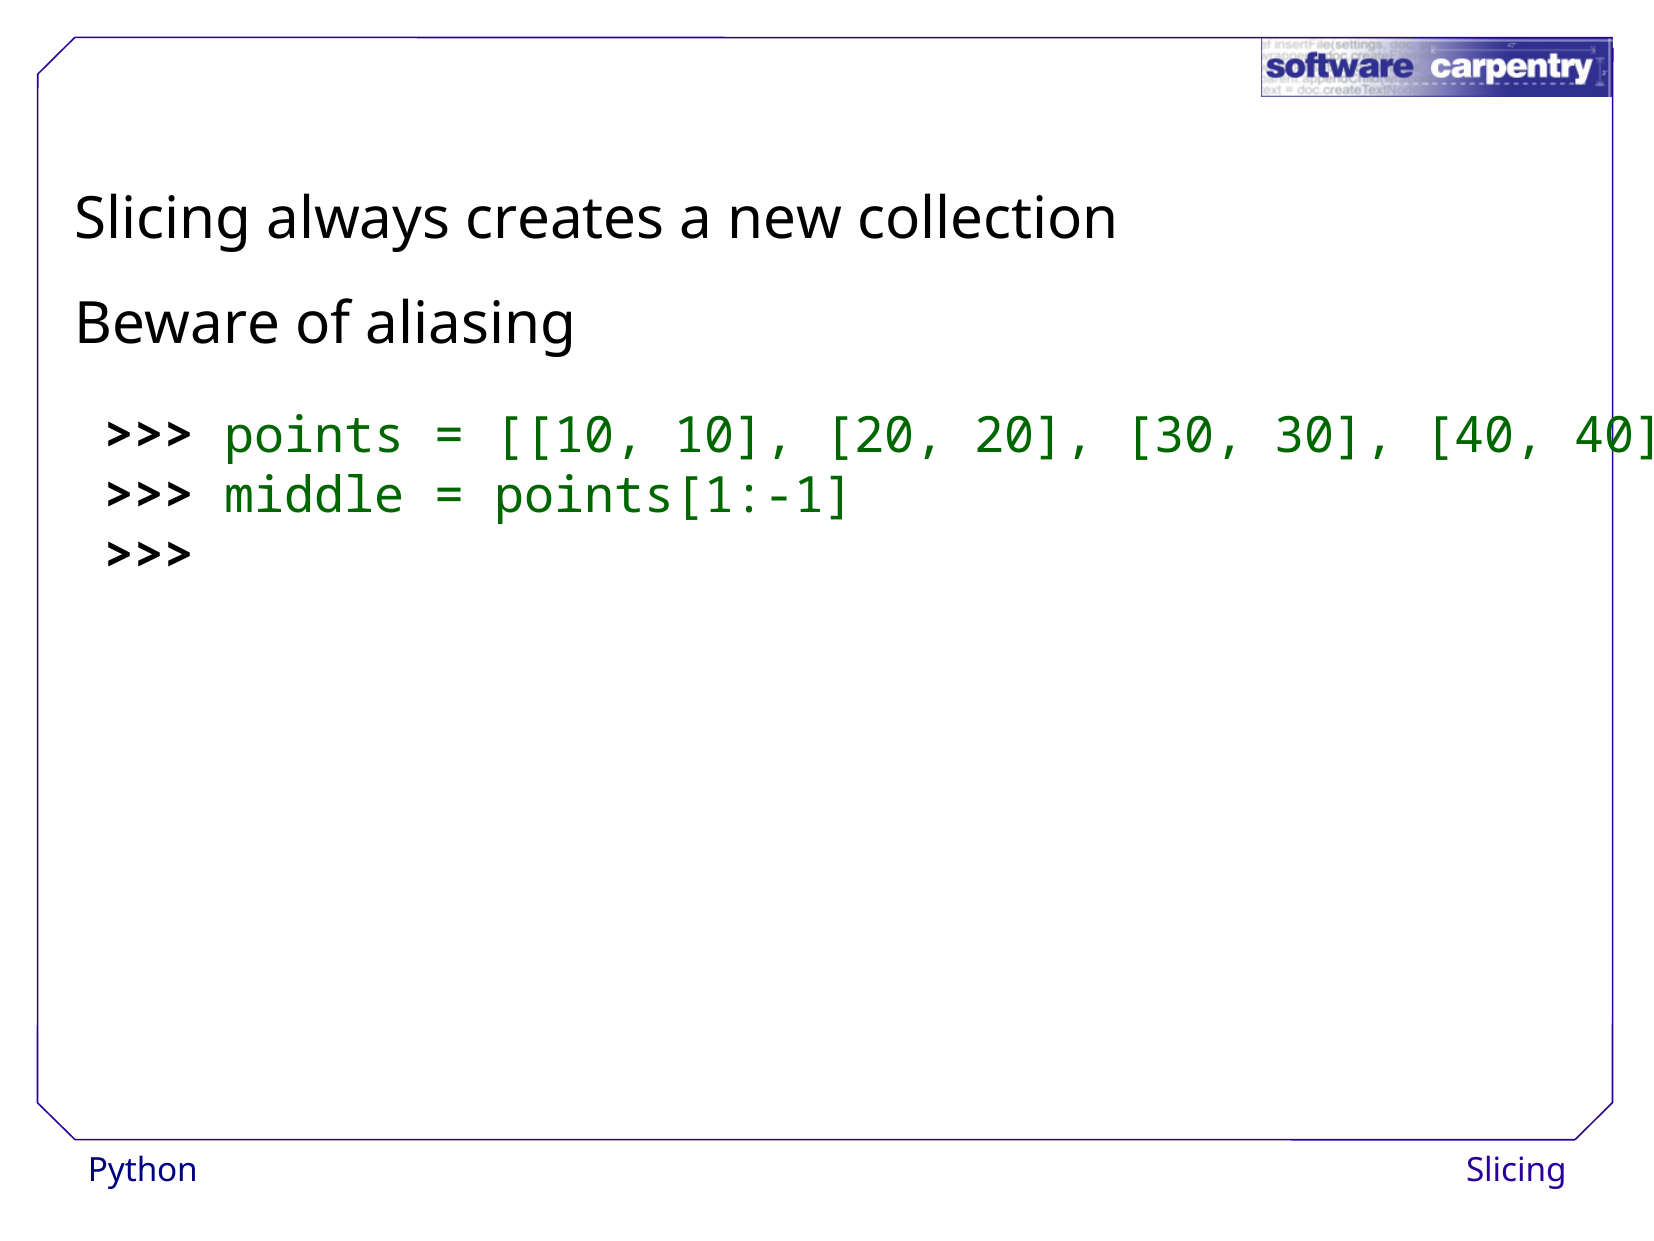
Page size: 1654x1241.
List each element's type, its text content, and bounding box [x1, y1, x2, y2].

text_box Slicing always creates a new collection Beware of aliasing [59, 137, 1285, 364]
picture [1261, 39, 1613, 97]
text_box >>> points = [[10, 10], [20, 20], [30, 30], [40, 40]] >>> middle = points[1:-1] >>> [89, 395, 1498, 963]
